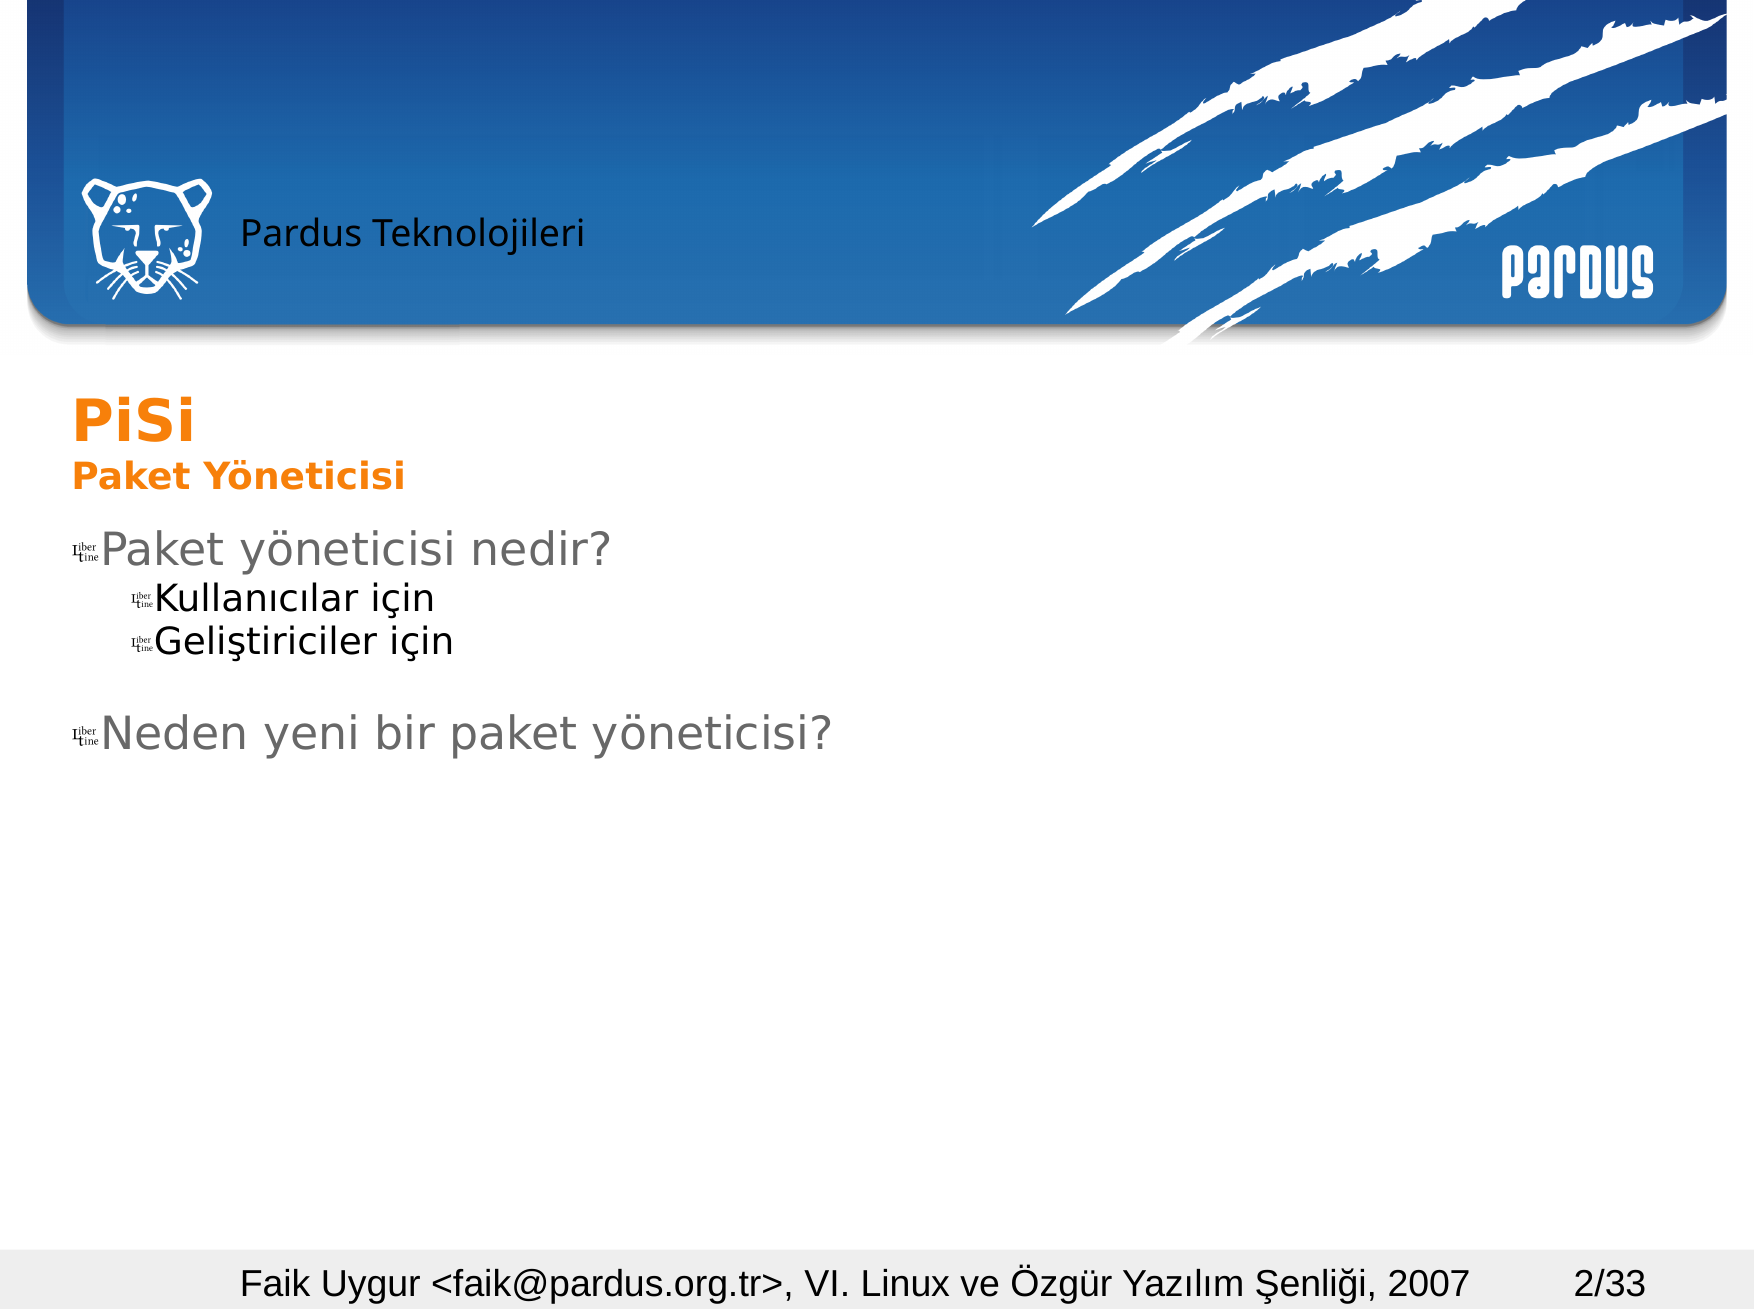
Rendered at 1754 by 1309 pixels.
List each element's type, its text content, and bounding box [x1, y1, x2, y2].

text_box PiSi Paket Yöneticisi Paket yöneticisi nedir? Kullanıcılar için Geliştiriciler için Neden yeni bir paket yöneticisi? [56, 380, 1680, 768]
picture [0, 0, 1753, 355]
